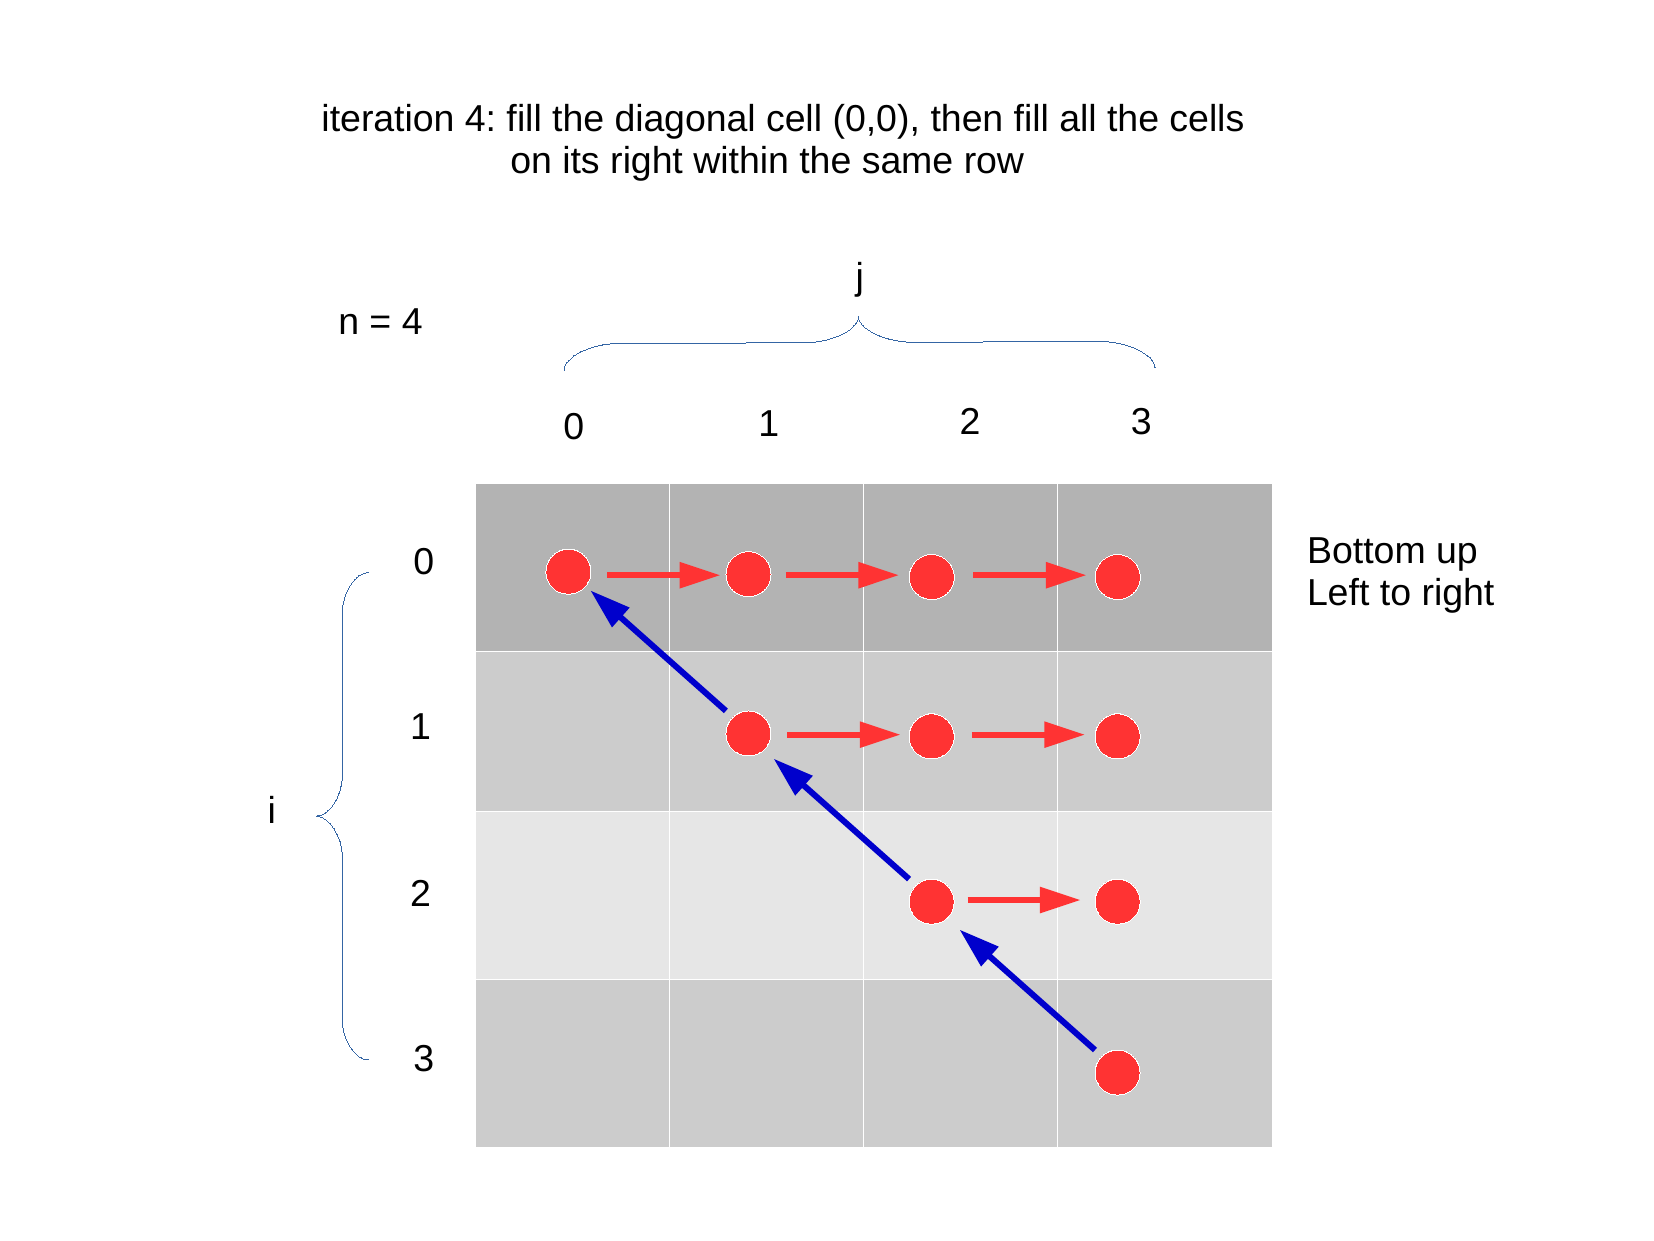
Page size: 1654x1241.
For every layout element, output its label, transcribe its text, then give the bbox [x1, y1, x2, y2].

table_cell [476, 980, 669, 1147]
table_cell [1058, 812, 1272, 979]
table_cell [476, 812, 669, 979]
table_cell [670, 812, 863, 979]
table_header [476, 484, 669, 651]
text_box j [840, 247, 927, 331]
text_box [725, 551, 772, 597]
table_cell [864, 652, 1057, 811]
text_box [725, 710, 771, 756]
table_cell [670, 980, 863, 1147]
table_cell [1058, 652, 1272, 811]
text_box [909, 713, 955, 759]
text_box Bottom up Left to right [1292, 522, 1563, 630]
table_cell [476, 652, 669, 811]
table_header [1058, 484, 1272, 651]
text_box 0 [398, 533, 523, 640]
text_box 3 [1116, 393, 1240, 501]
text_box [1095, 554, 1141, 600]
text_box [909, 879, 955, 925]
text_box [909, 554, 955, 600]
table_cell [840, 812, 863, 833]
text_box 0 [548, 398, 673, 505]
text_box 2 [395, 864, 519, 972]
table_cell [1022, 980, 1057, 1011]
table_cell [864, 980, 1057, 1147]
text_box [1095, 1050, 1141, 1096]
text_box [1095, 713, 1141, 759]
text_box 2 [944, 393, 1069, 501]
text_box n = 4 [323, 293, 534, 400]
text_box [545, 549, 591, 595]
text_box [1095, 879, 1141, 925]
table_cell [864, 812, 1057, 979]
text_box 1 [743, 394, 868, 502]
table_cell [670, 652, 863, 811]
table_header [670, 484, 863, 651]
table_cell [1058, 980, 1272, 1147]
text_box 3 [398, 1029, 523, 1137]
text_box iteration 4: fill the diagonal cell (0,0), then fill all the cells on its right within the same row [306, 90, 1654, 197]
text_box 1 [395, 698, 519, 805]
table_header [864, 484, 1057, 651]
text_box i [252, 782, 339, 865]
